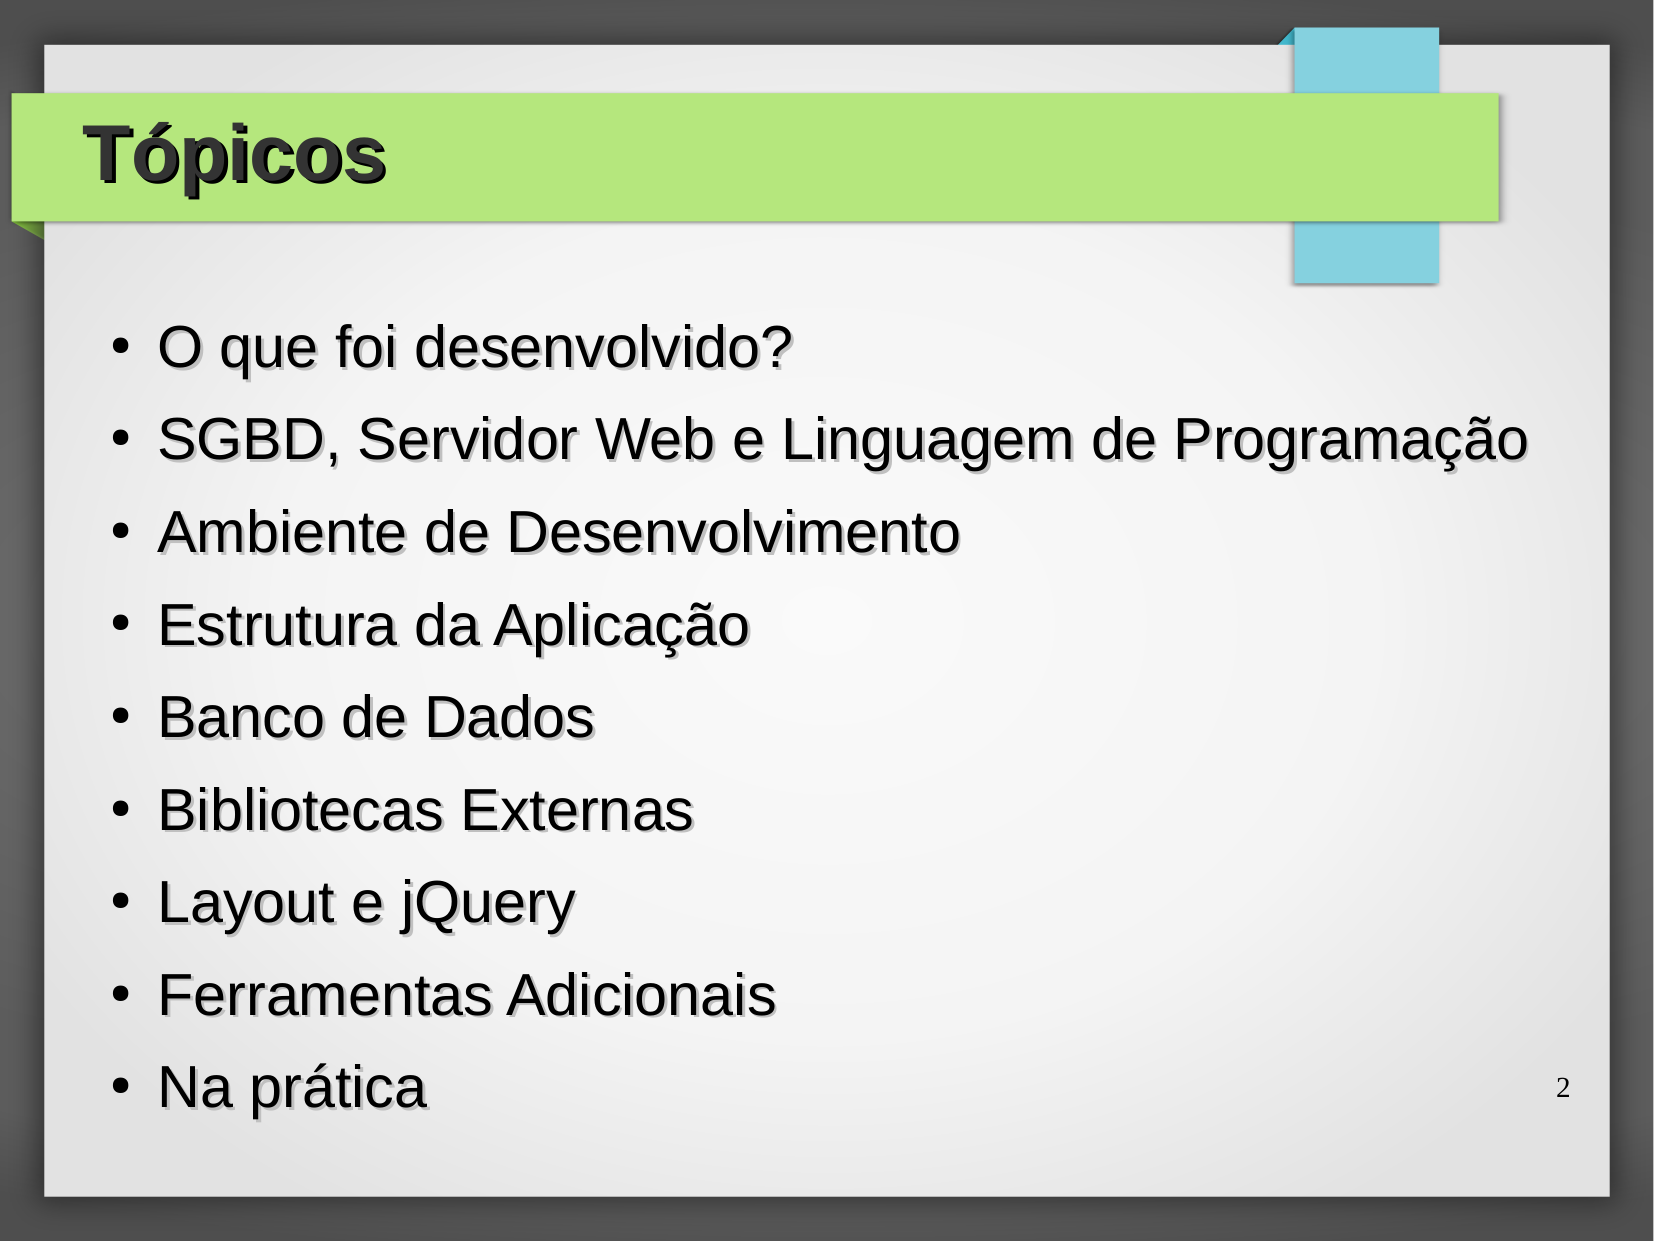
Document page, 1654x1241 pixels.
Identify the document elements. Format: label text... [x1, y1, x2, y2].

title Tópicos [82, 49, 1250, 257]
list O que foi desenvolvido? SGBD, Servidor Web e Linguagem de Programação Ambiente de Desenvolvimento Estrutura da Aplicação Banco de Dados Bibliotecas Externas Layout e jQuery Ferramentas Adicionais Na prática [94, 313, 1550, 1123]
picture [0, 0, 1654, 1241]
